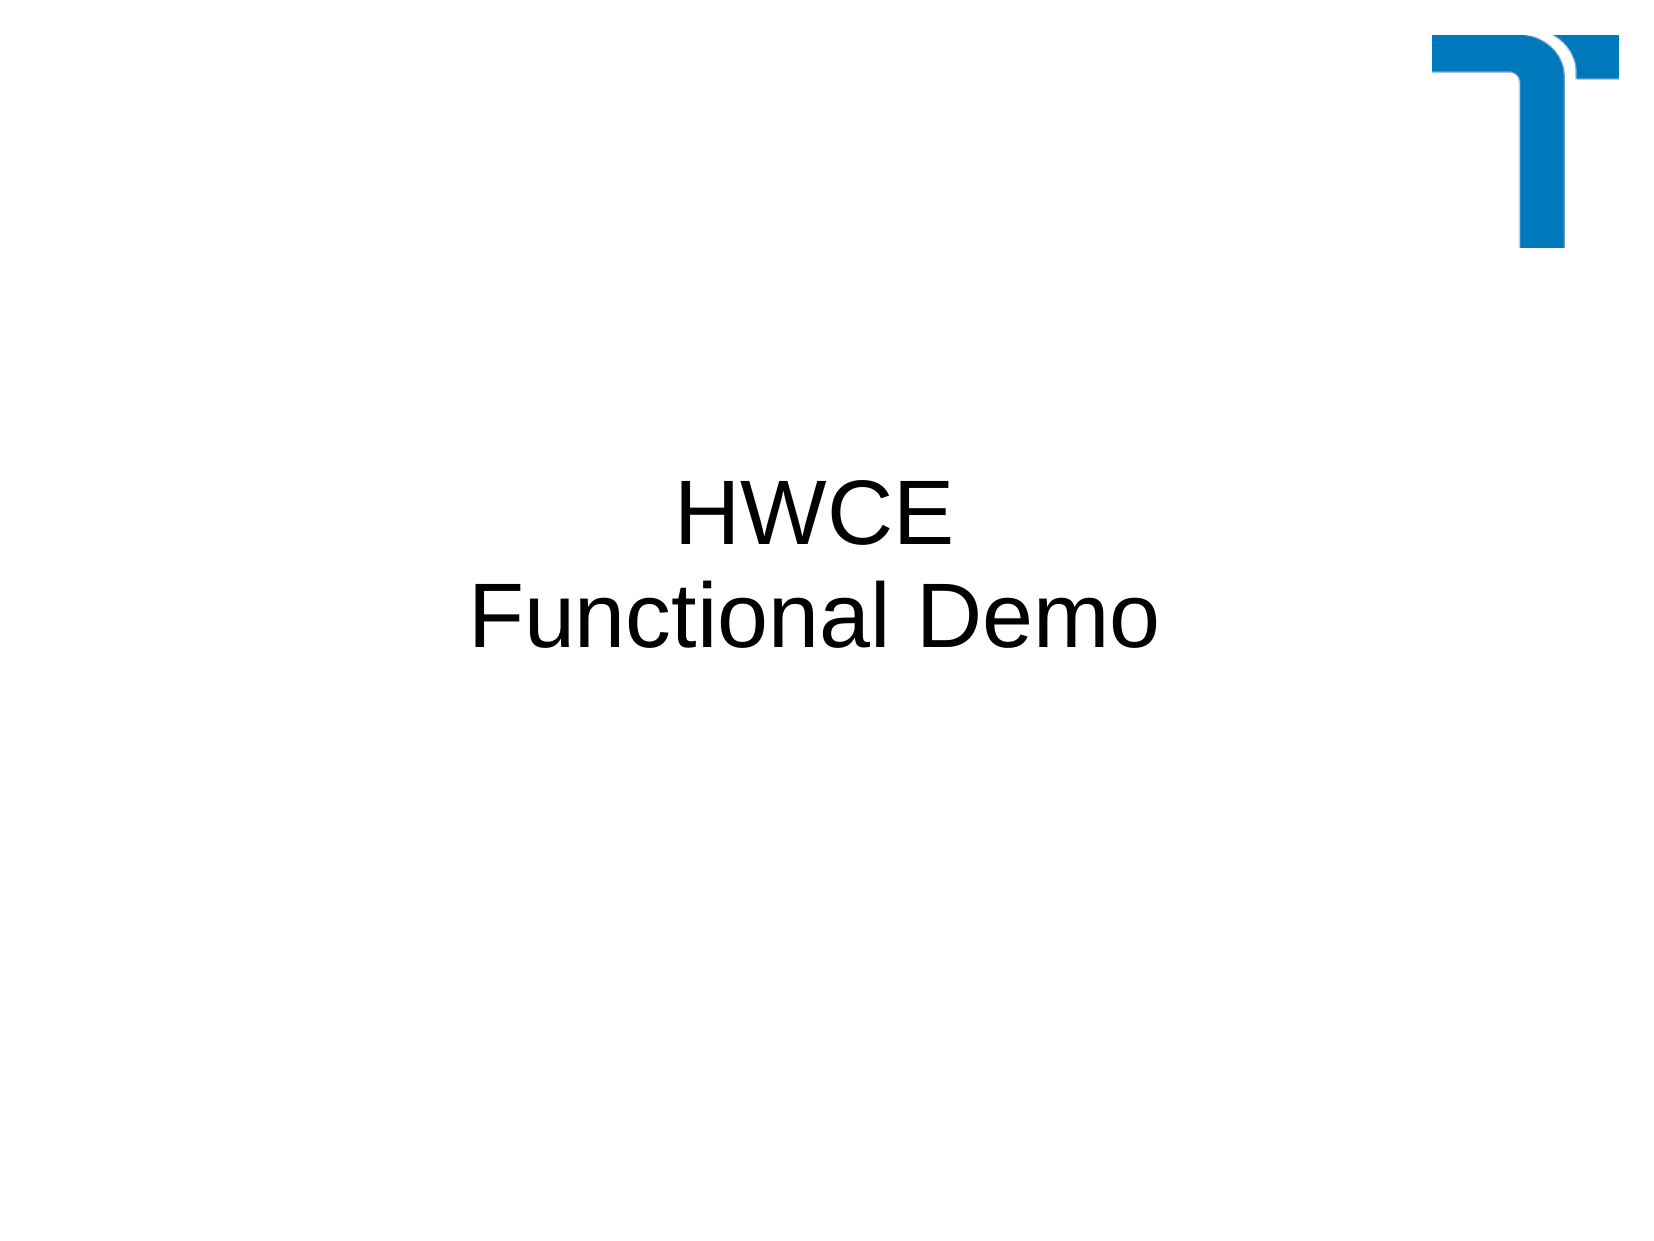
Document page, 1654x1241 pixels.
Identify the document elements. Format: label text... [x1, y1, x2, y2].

title HWCE Functional Demo [106, 460, 1524, 668]
picture [1432, 35, 1619, 248]
